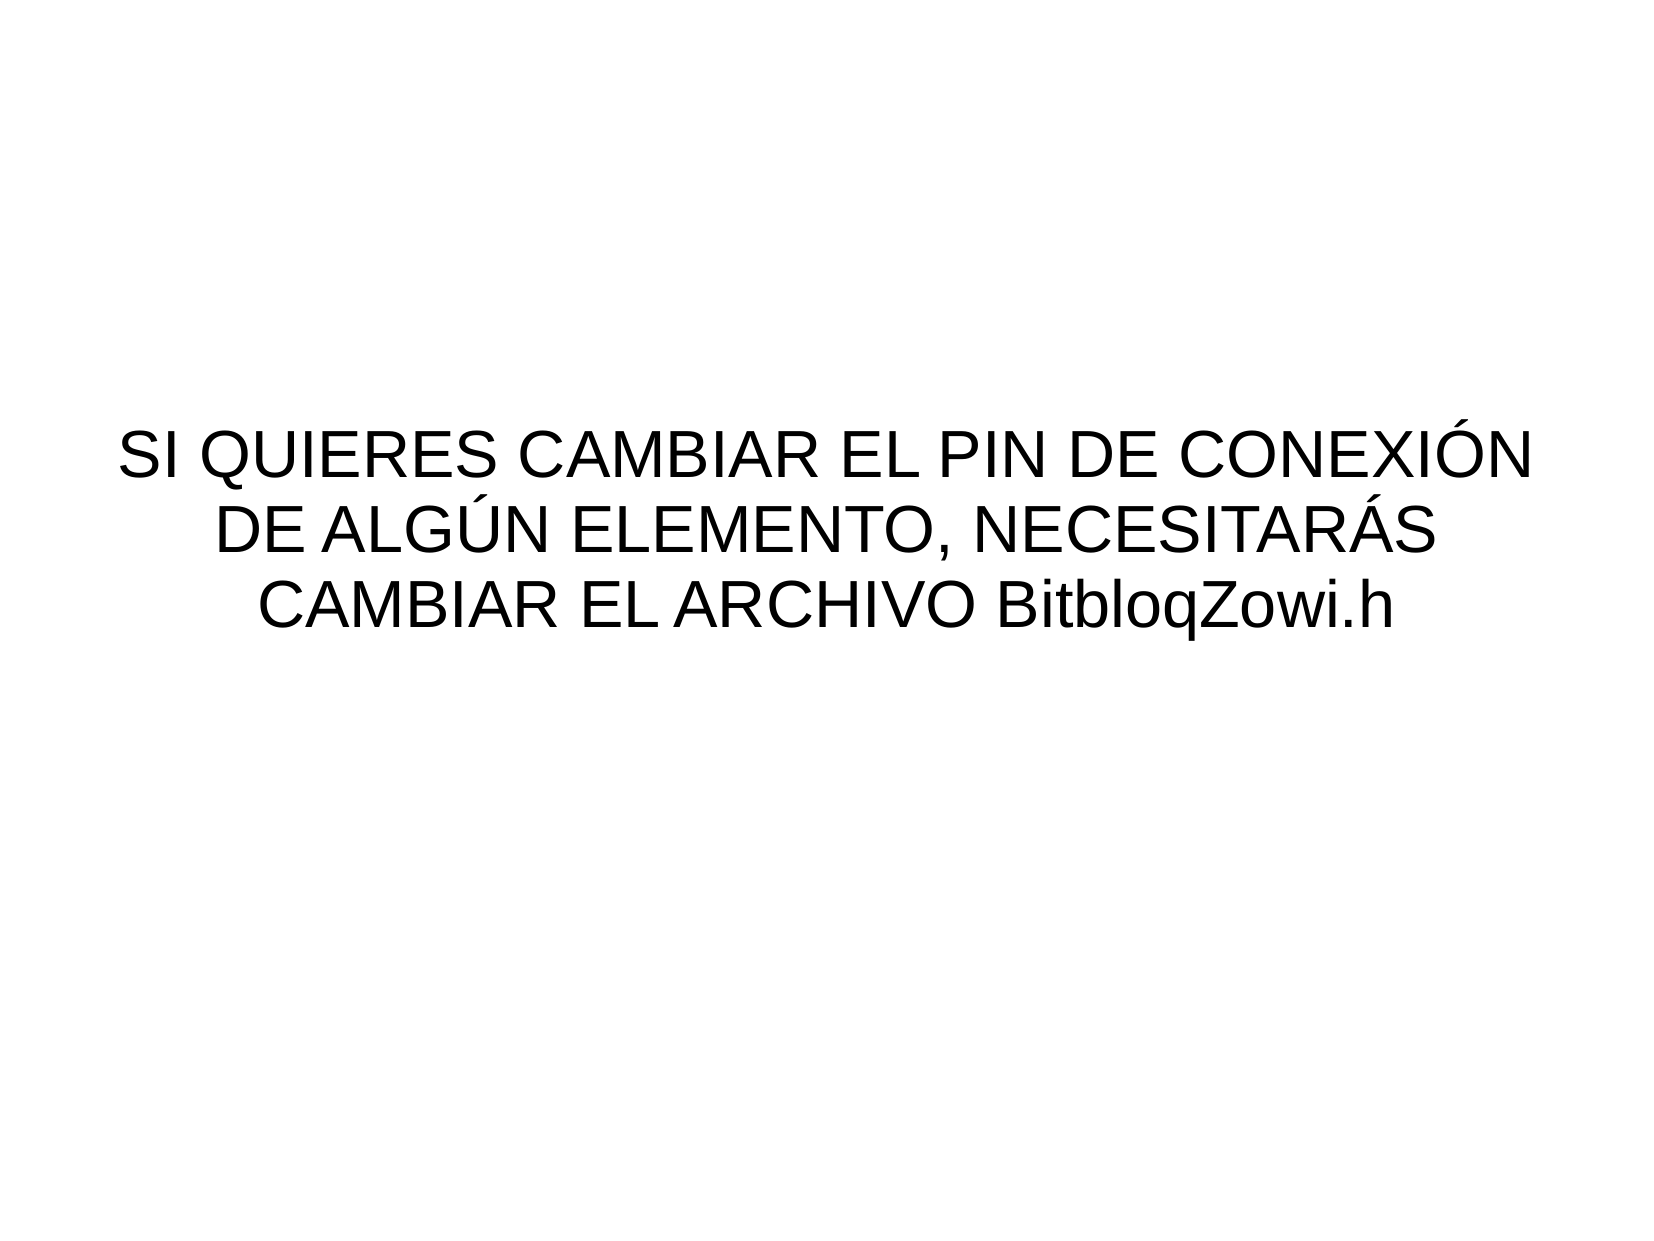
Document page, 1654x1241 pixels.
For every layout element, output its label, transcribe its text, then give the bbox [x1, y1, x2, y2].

subtitle SI QUIERES CAMBIAR EL PIN DE CONEXIÓN DE ALGÚN ELEMENTO, NECESITARÁS CAMBIAR EL ARCHIVO BitbloqZowi.h [82, 49, 1571, 1010]
